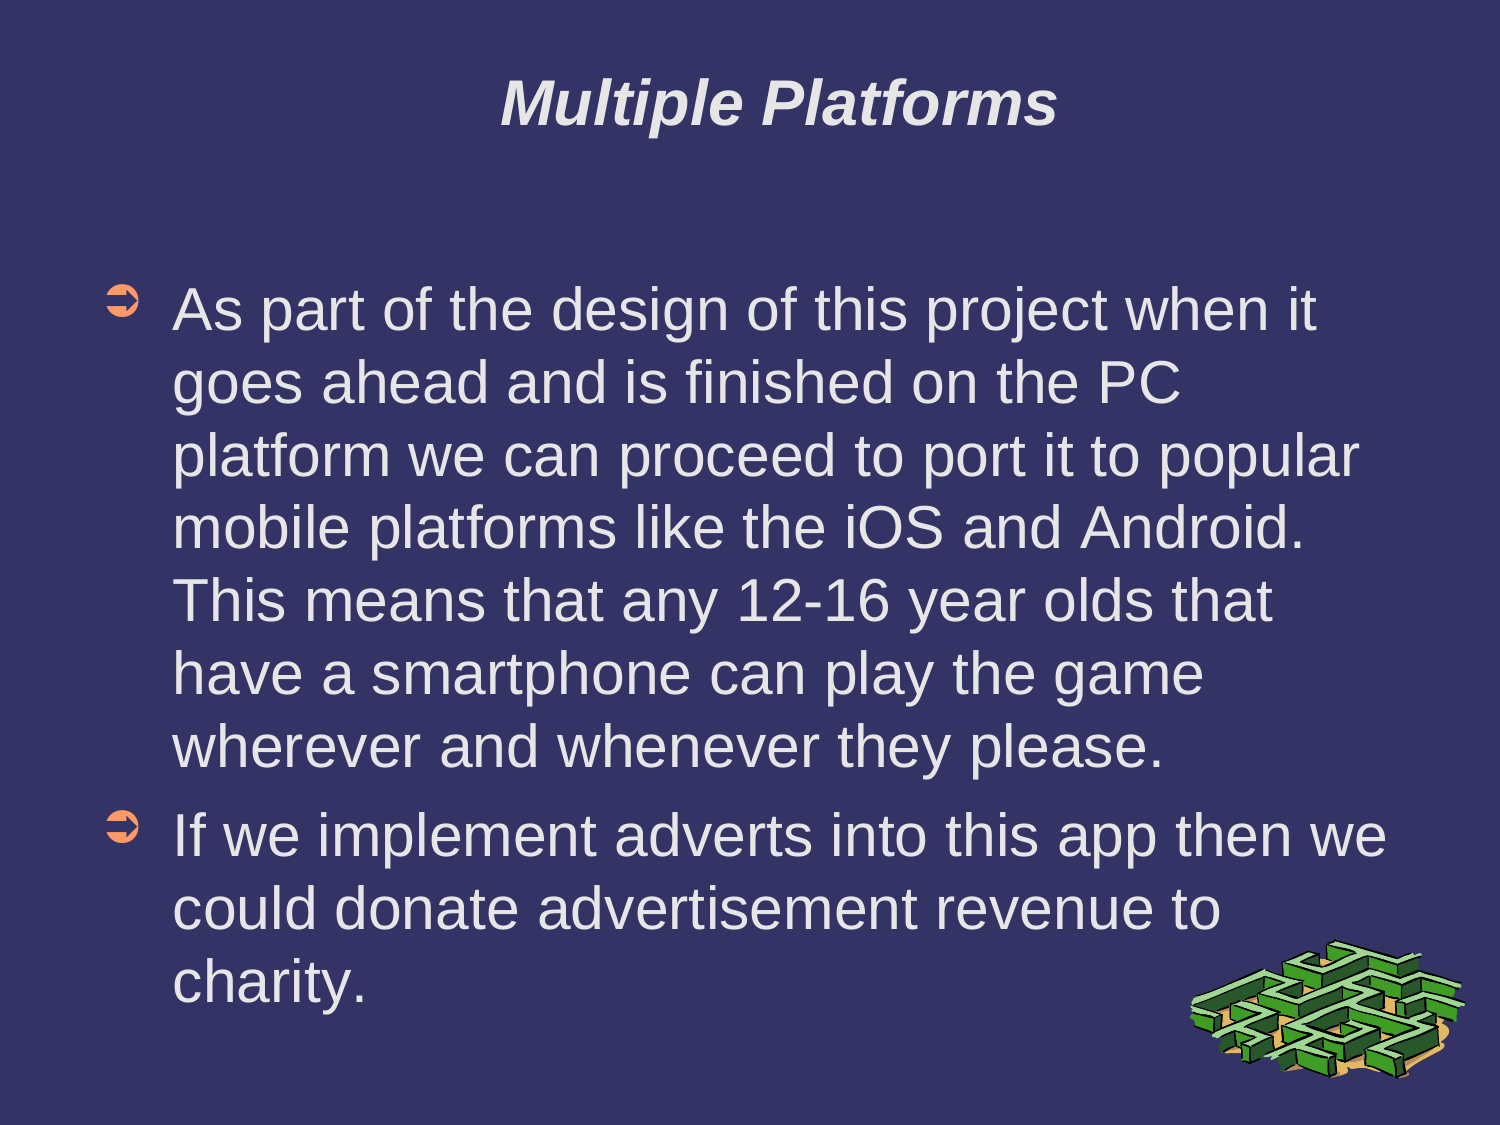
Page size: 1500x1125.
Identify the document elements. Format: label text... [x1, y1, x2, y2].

list As part of the design of this project when it goes ahead and is finished on the PC platform we can proceed to port it to popular mobile platforms like the iOS and Android. This means that any 12-16 year olds that have a smartphone can play the game wherever and whenever they please. If we implement adverts into this app then we could donate advertisement revenue to charity. [75, 262, 1426, 1125]
title Multiple Platforms [75, 45, 1426, 233]
